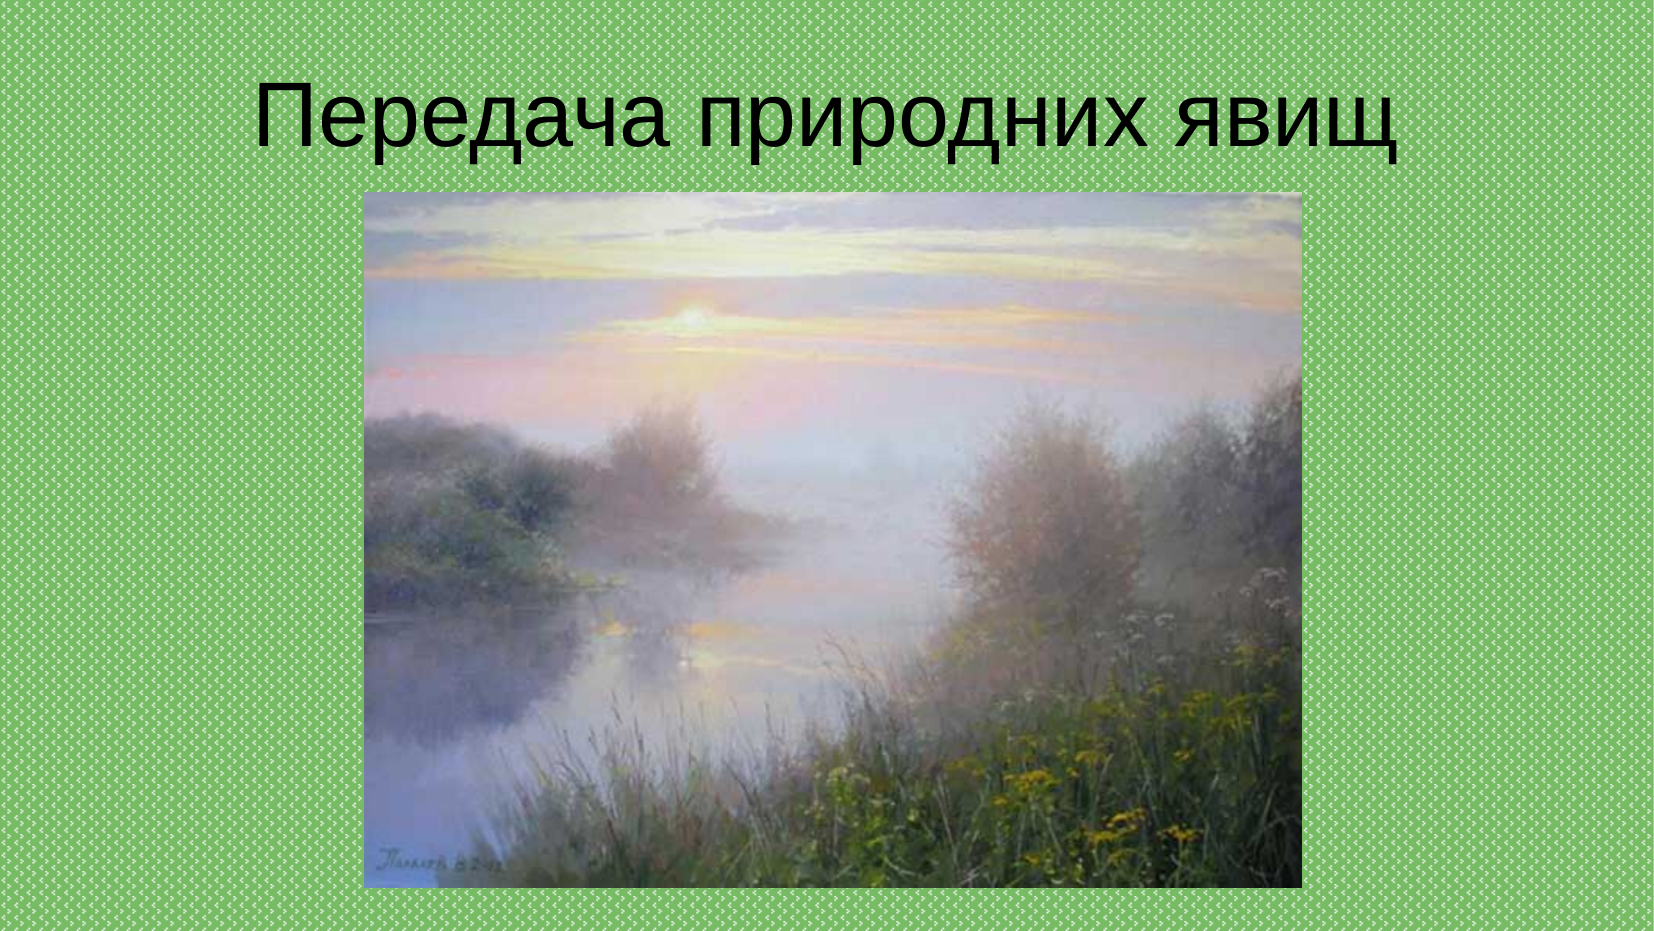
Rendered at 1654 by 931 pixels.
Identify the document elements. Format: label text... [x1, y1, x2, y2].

title Передача природних явищ [82, 37, 1571, 193]
picture [0, 0, 1654, 931]
